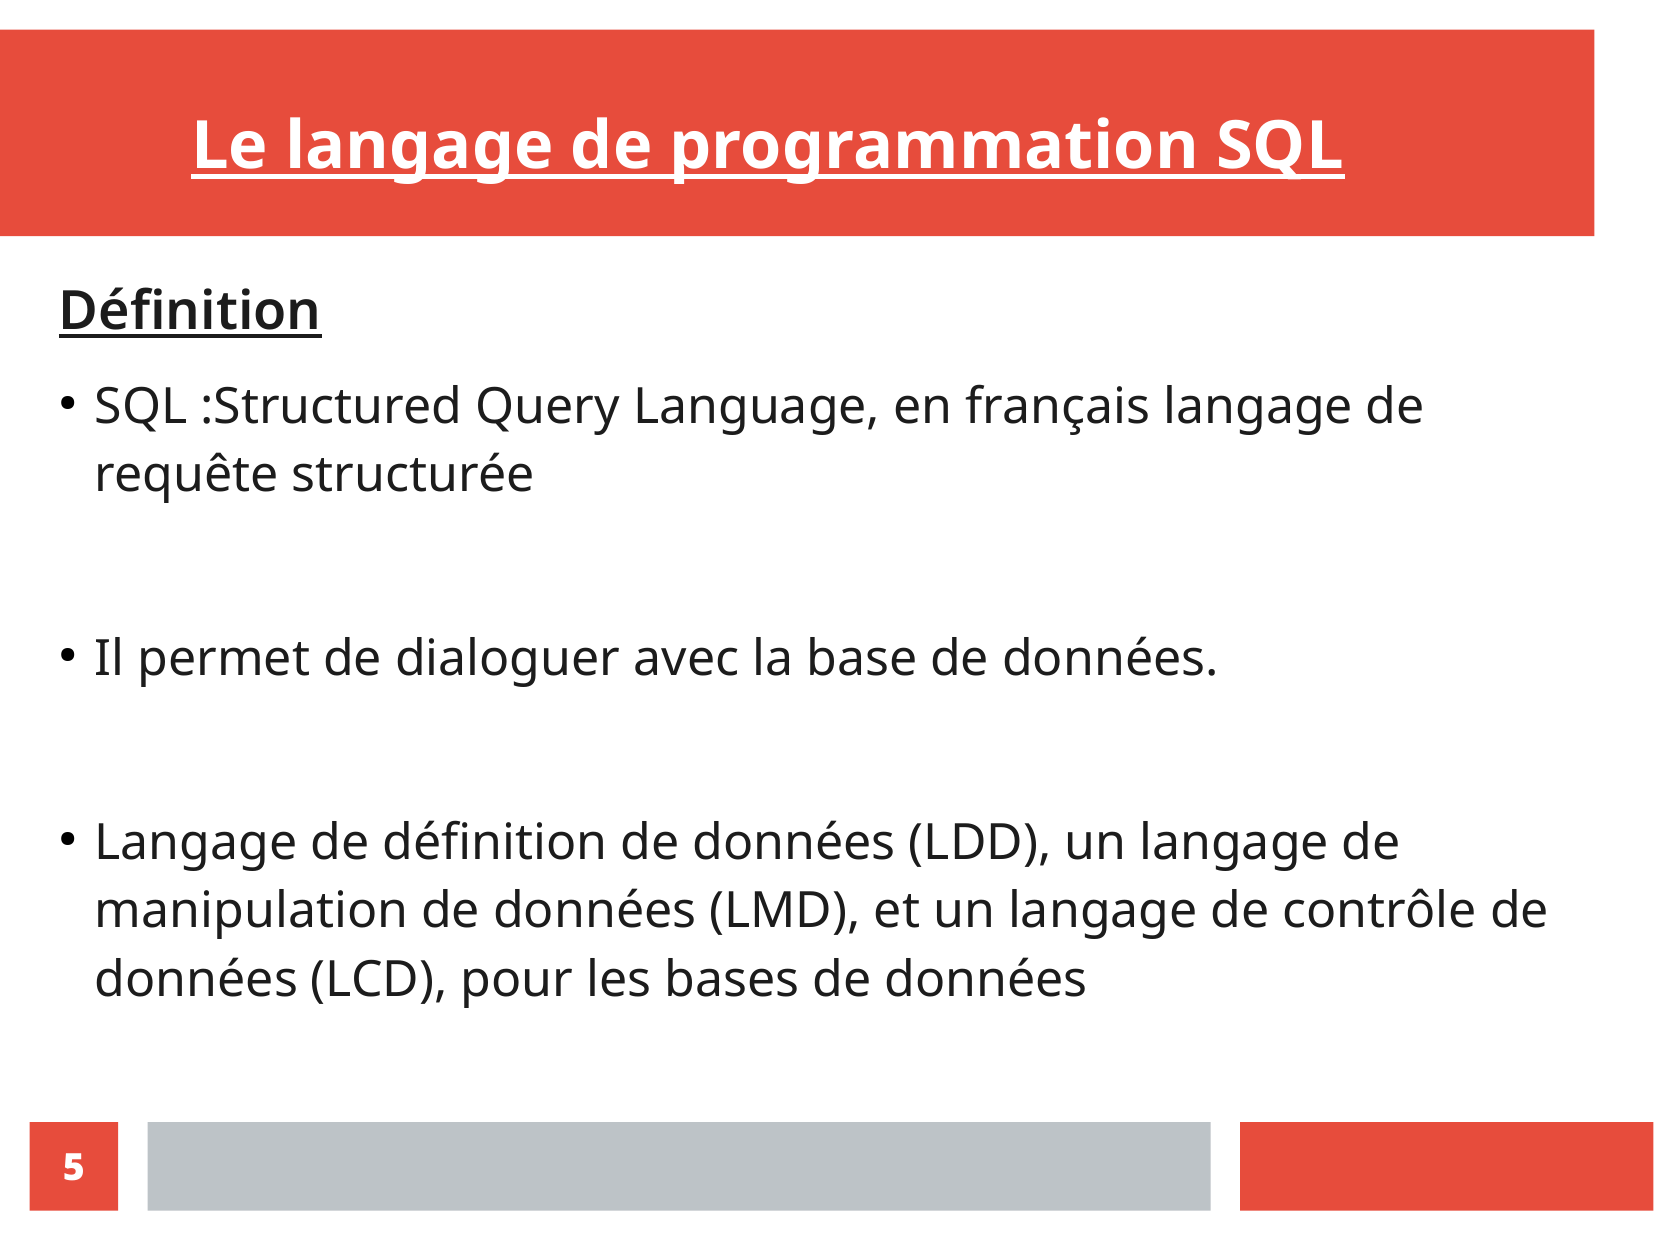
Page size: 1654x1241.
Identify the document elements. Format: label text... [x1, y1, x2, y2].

list Définition SQL :Structured Query Language, en français langage de requête structurée Il permet de dialoguer avec la base de données. Langage de définition de données (LDD), un langage de manipulation de données (LMD), et un langage de contrôle de données (LCD), pour les bases de données [59, 271, 1565, 1040]
title Le langage de programmation SQL [118, 40, 1654, 189]
